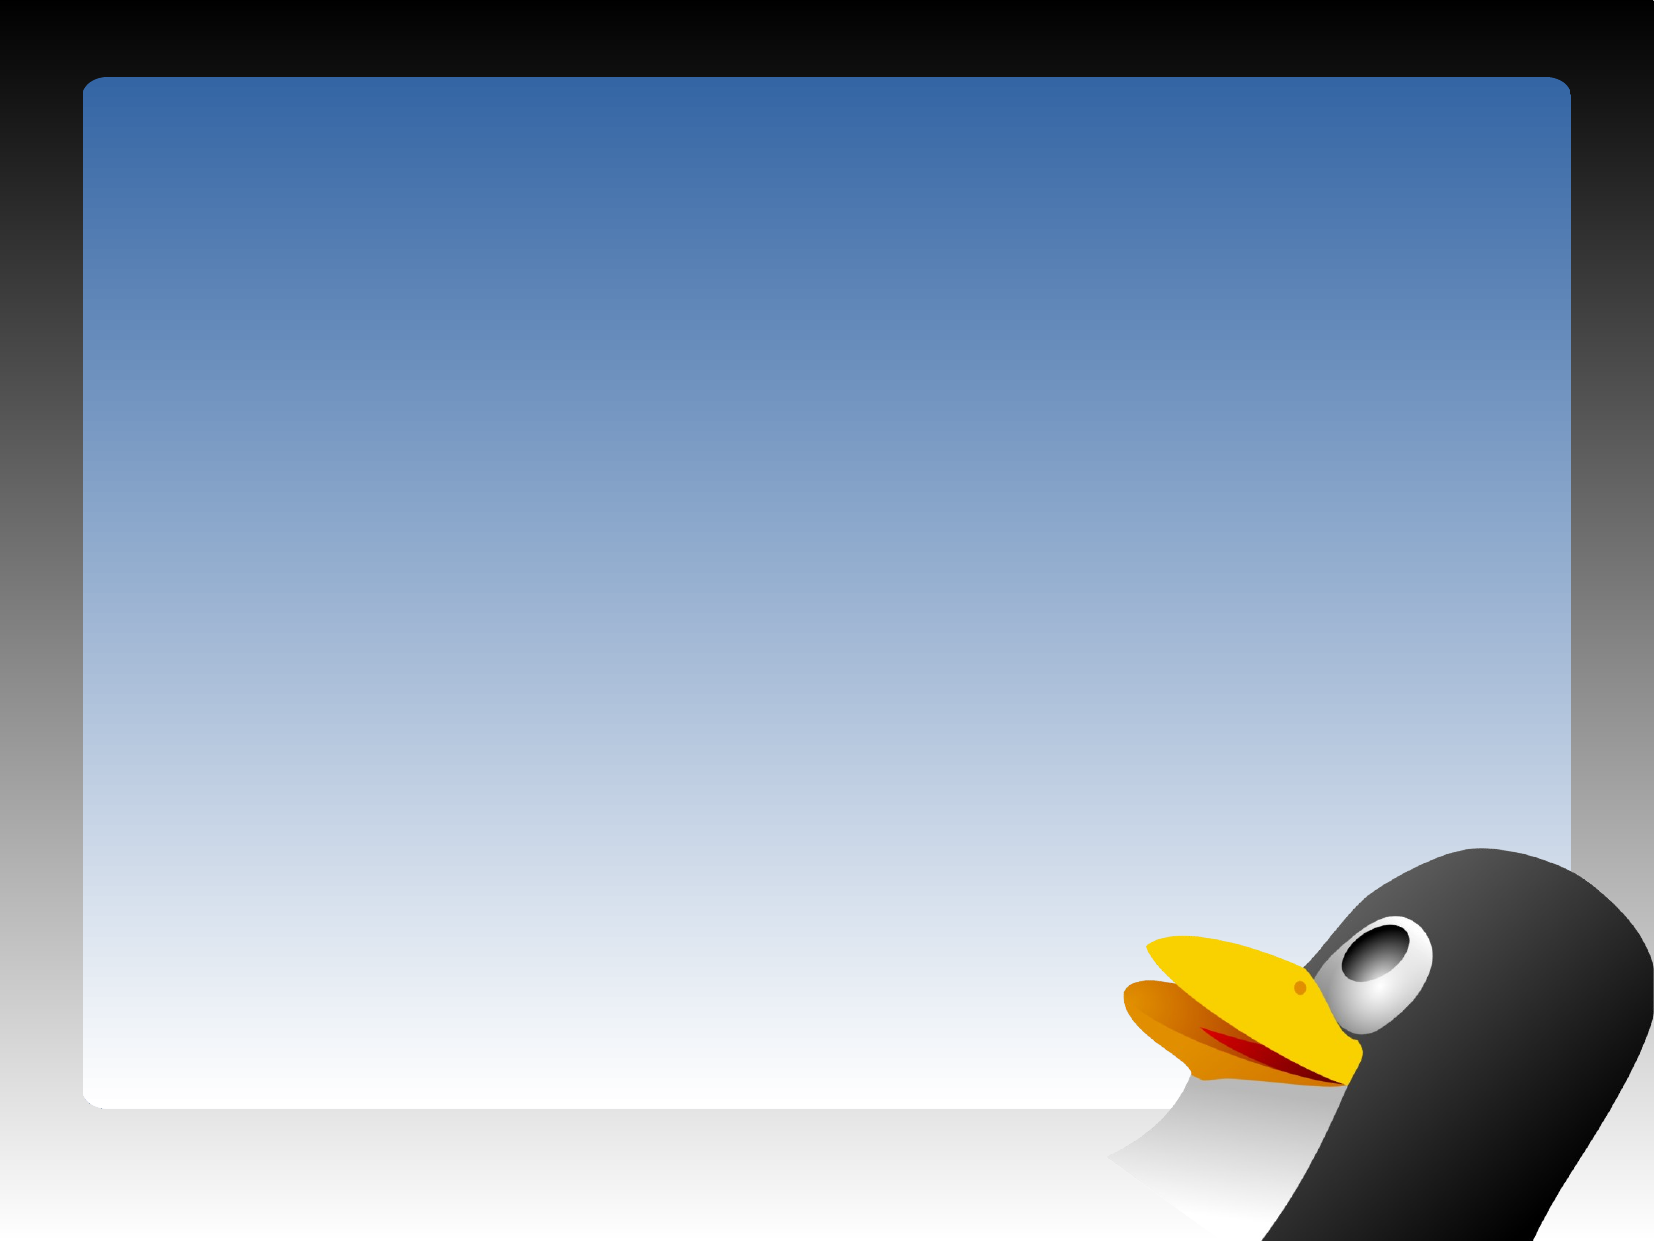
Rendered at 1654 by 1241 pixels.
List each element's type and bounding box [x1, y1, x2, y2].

picture [1032, 696, 1654, 1241]
